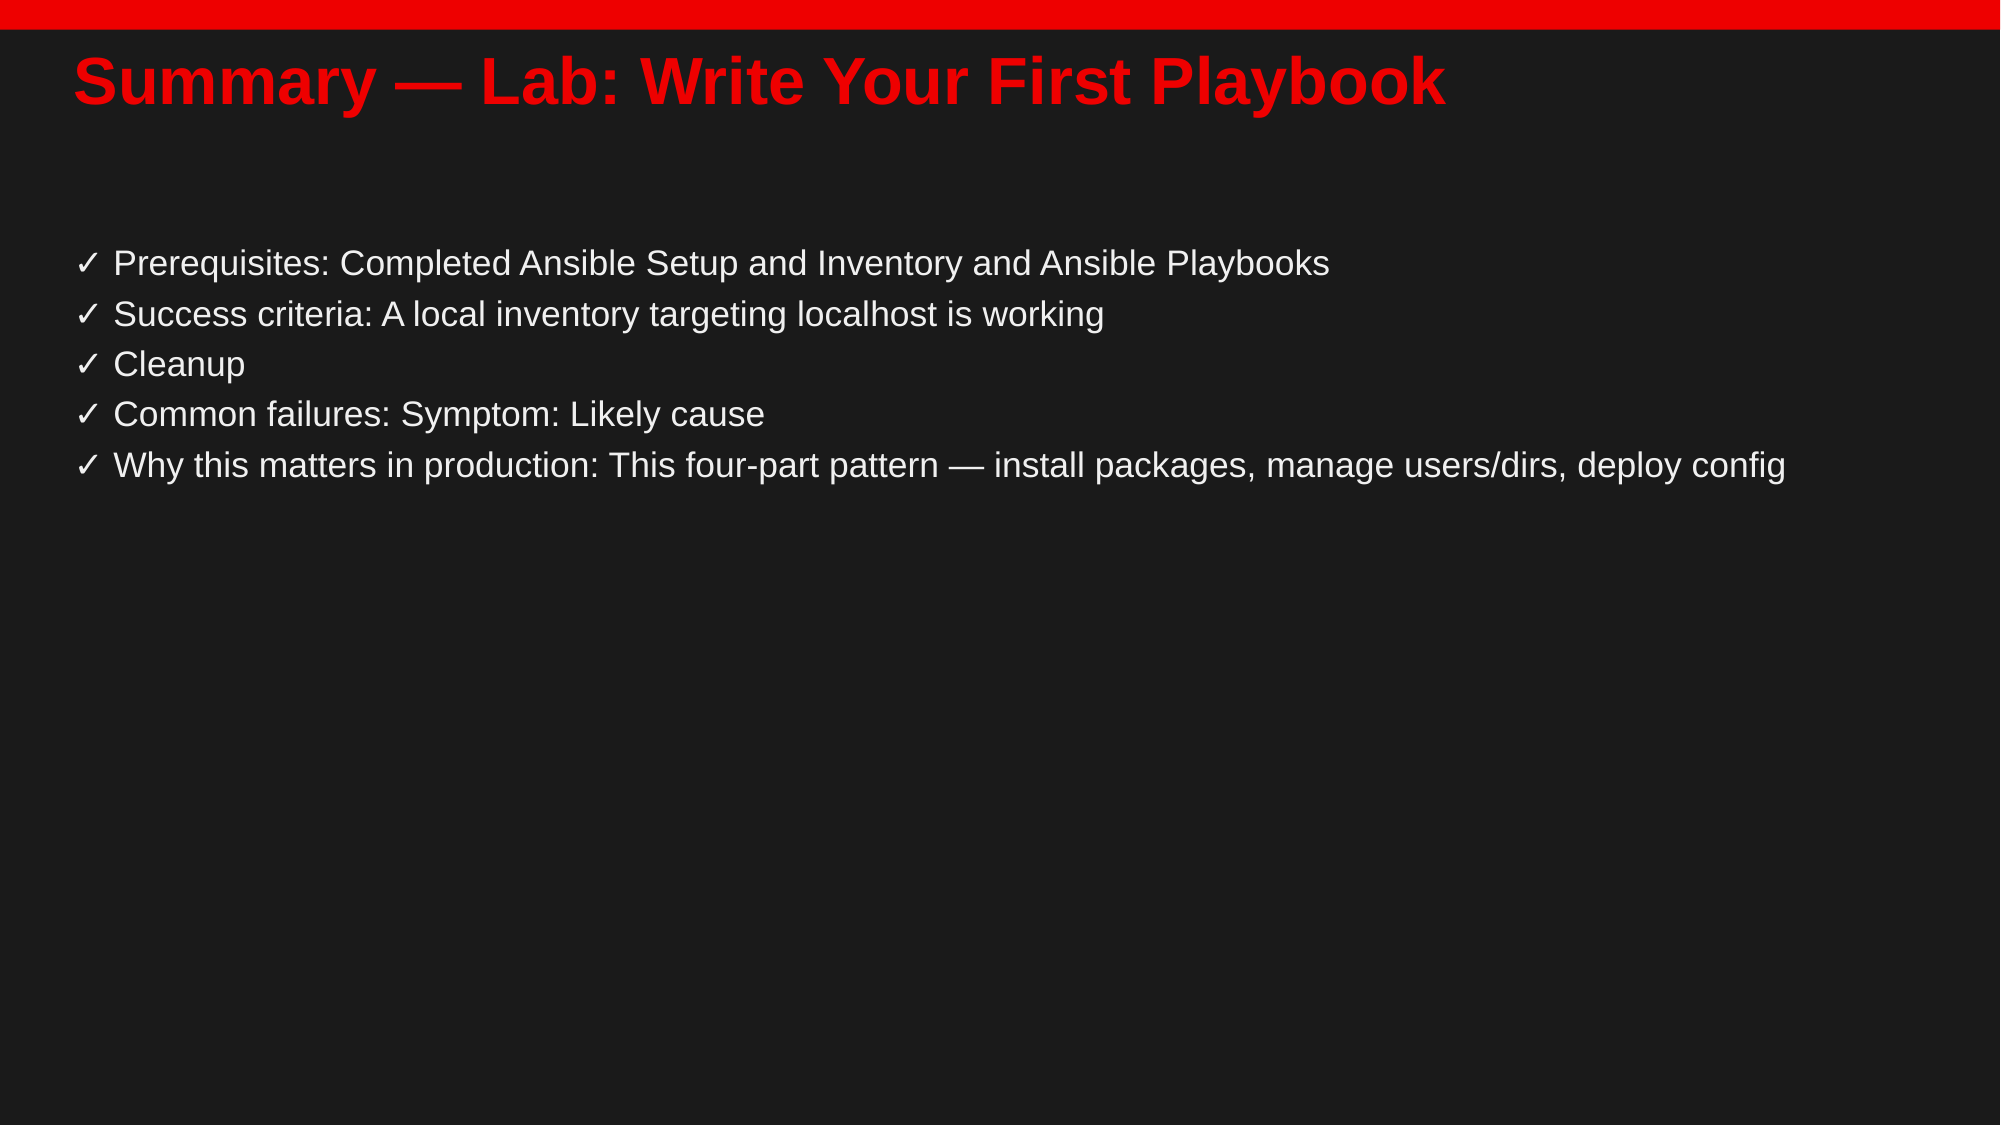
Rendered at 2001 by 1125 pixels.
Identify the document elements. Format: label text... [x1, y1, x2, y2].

text_box Summary — Lab: Write Your First Playbook [59, 36, 1942, 208]
text_box [0, 0, 2001, 30]
text_box ✓ Prerequisites: Completed Ansible Setup and Inventory and Ansible Playbooks ✓ Success criteria: A local inventory targeting localhost is working ✓ Cleanup ✓ Common failures: Symptom: Likely cause ✓ Why this matters in production: This four-part pattern — install packages, manage users/dirs, deploy config [59, 236, 1942, 1037]
